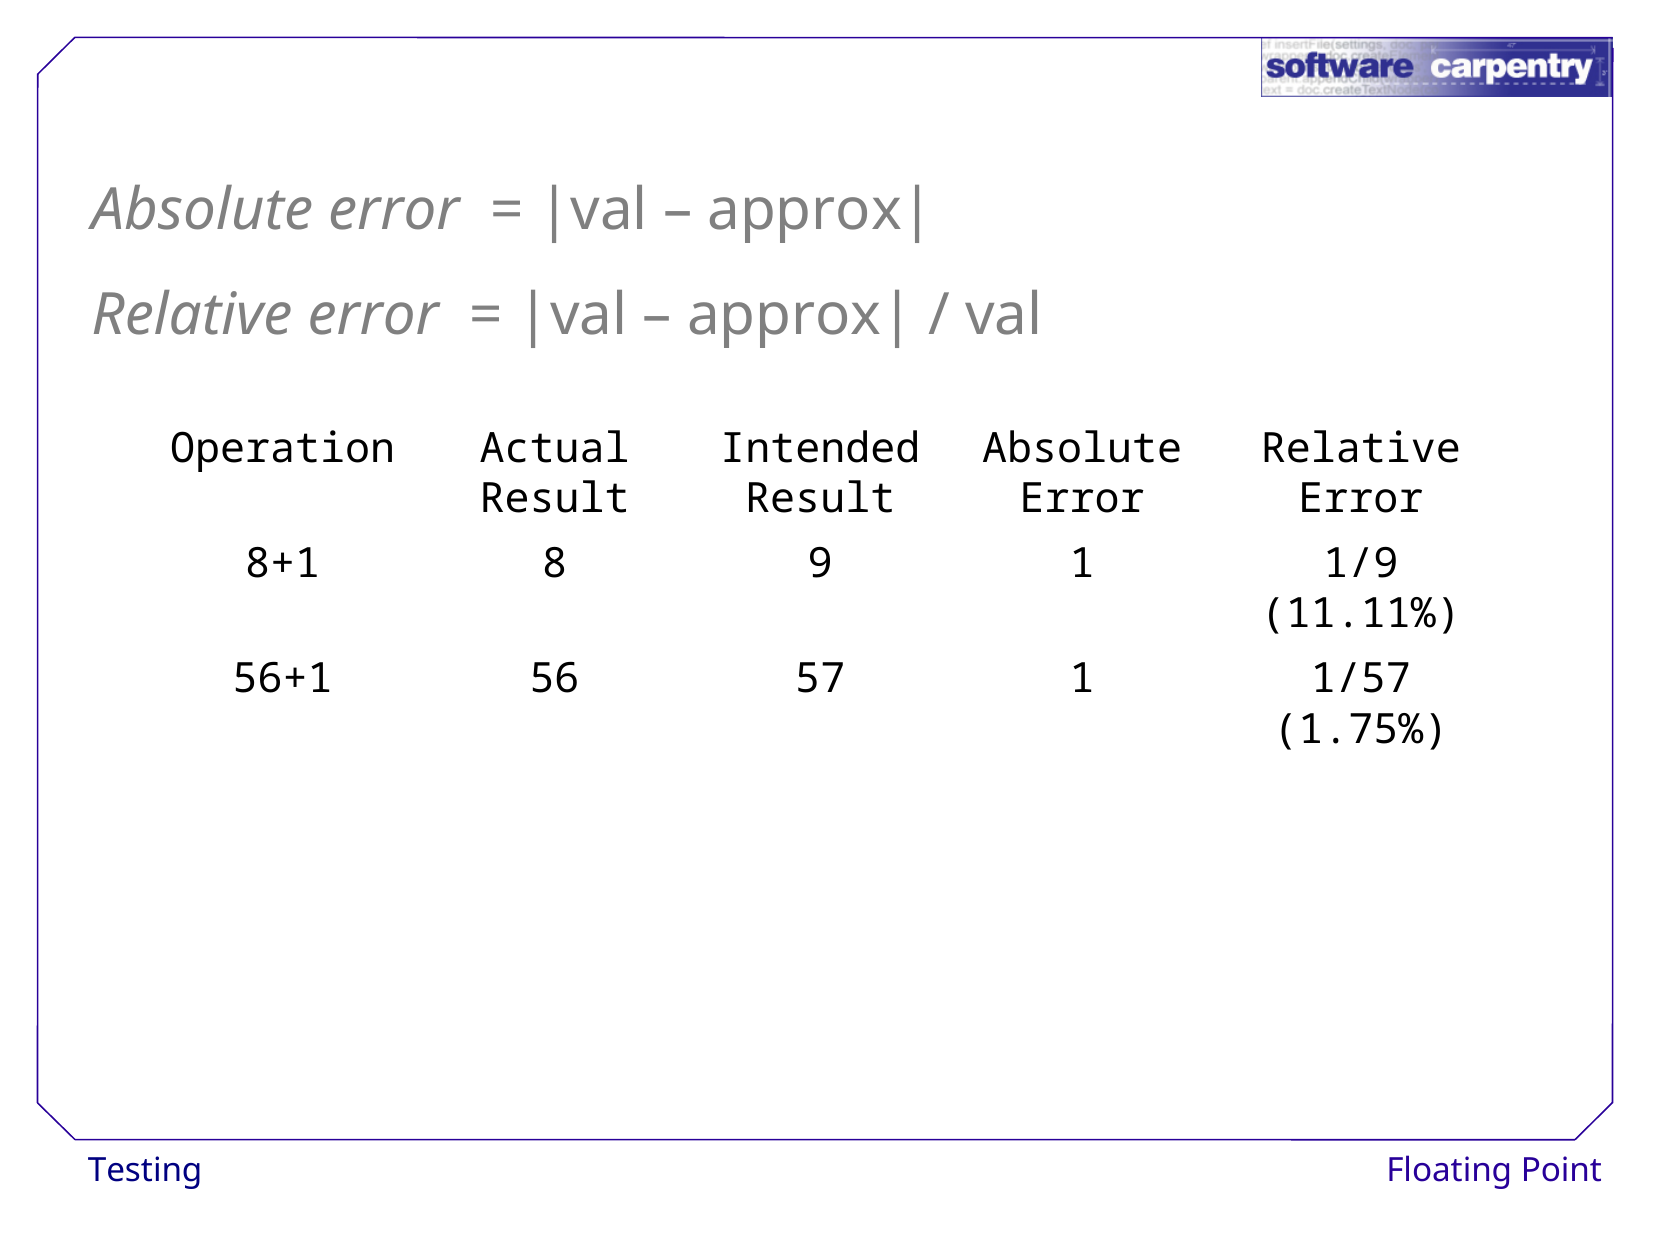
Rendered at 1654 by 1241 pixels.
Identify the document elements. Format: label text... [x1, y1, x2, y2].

table_header Actual Result [418, 413, 691, 528]
table_cell 8+1 [146, 528, 418, 644]
table_cell 1/57 (1.75%) [1214, 644, 1507, 759]
table_header Relative Error [1214, 413, 1507, 528]
table_header Operation [146, 413, 418, 528]
table_header Absolute Error [950, 413, 1214, 528]
table_cell 1 [950, 644, 1214, 759]
table_header Intended Result [691, 413, 950, 528]
text_box Absolute error = |val – approx| Relative error = |val – approx| / val [76, 128, 1208, 354]
table_cell 56+1 [146, 644, 418, 759]
table_cell 1/9 (11.11%) [1214, 528, 1507, 644]
table_cell 9 [691, 528, 950, 644]
table_cell 1 [950, 528, 1214, 644]
table_cell 8 [418, 528, 691, 644]
table_cell 56 [418, 644, 691, 759]
table_cell 57 [691, 644, 950, 759]
picture [1261, 39, 1613, 97]
